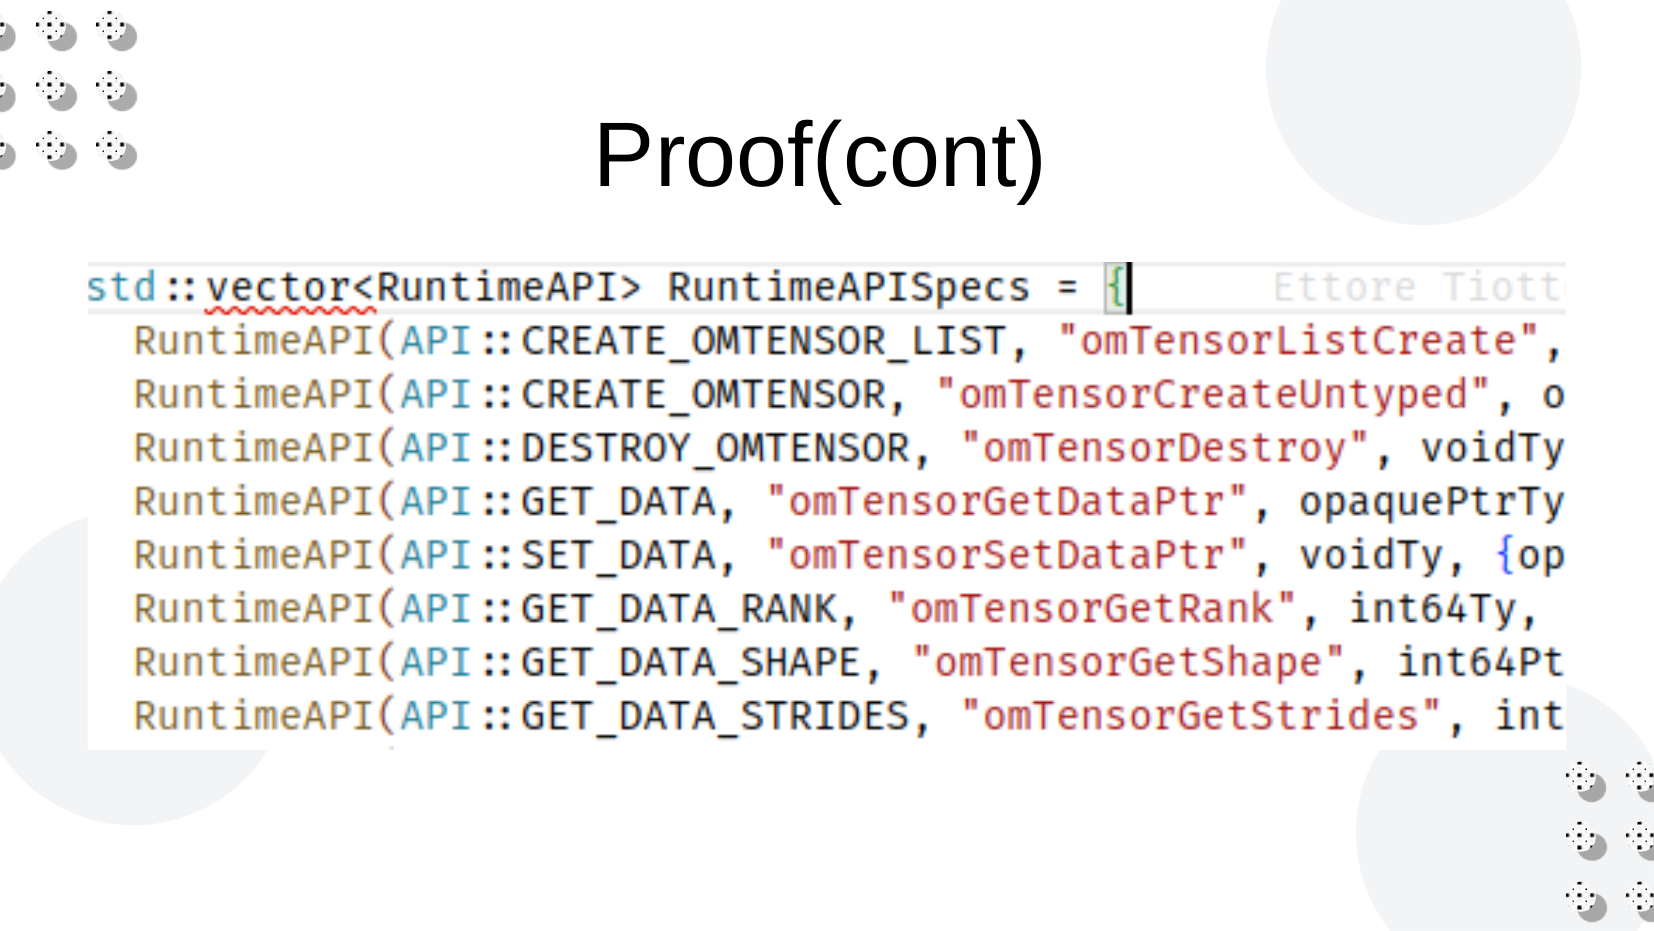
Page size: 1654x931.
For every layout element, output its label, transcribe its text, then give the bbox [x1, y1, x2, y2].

title Proof(cont) [76, 76, 1565, 233]
picture [35, 10, 66, 41]
picture [99, 70, 123, 76]
picture [1565, 821, 1596, 852]
picture [35, 130, 67, 161]
picture [1625, 821, 1654, 852]
picture [87, 262, 1567, 751]
picture [1565, 881, 1596, 912]
picture [0, 13, 6, 38]
picture [1625, 881, 1654, 912]
picture [0, 74, 6, 99]
picture [1625, 761, 1654, 792]
picture [95, 10, 126, 41]
picture [35, 70, 66, 101]
picture [0, 133, 7, 159]
picture [1565, 761, 1596, 792]
